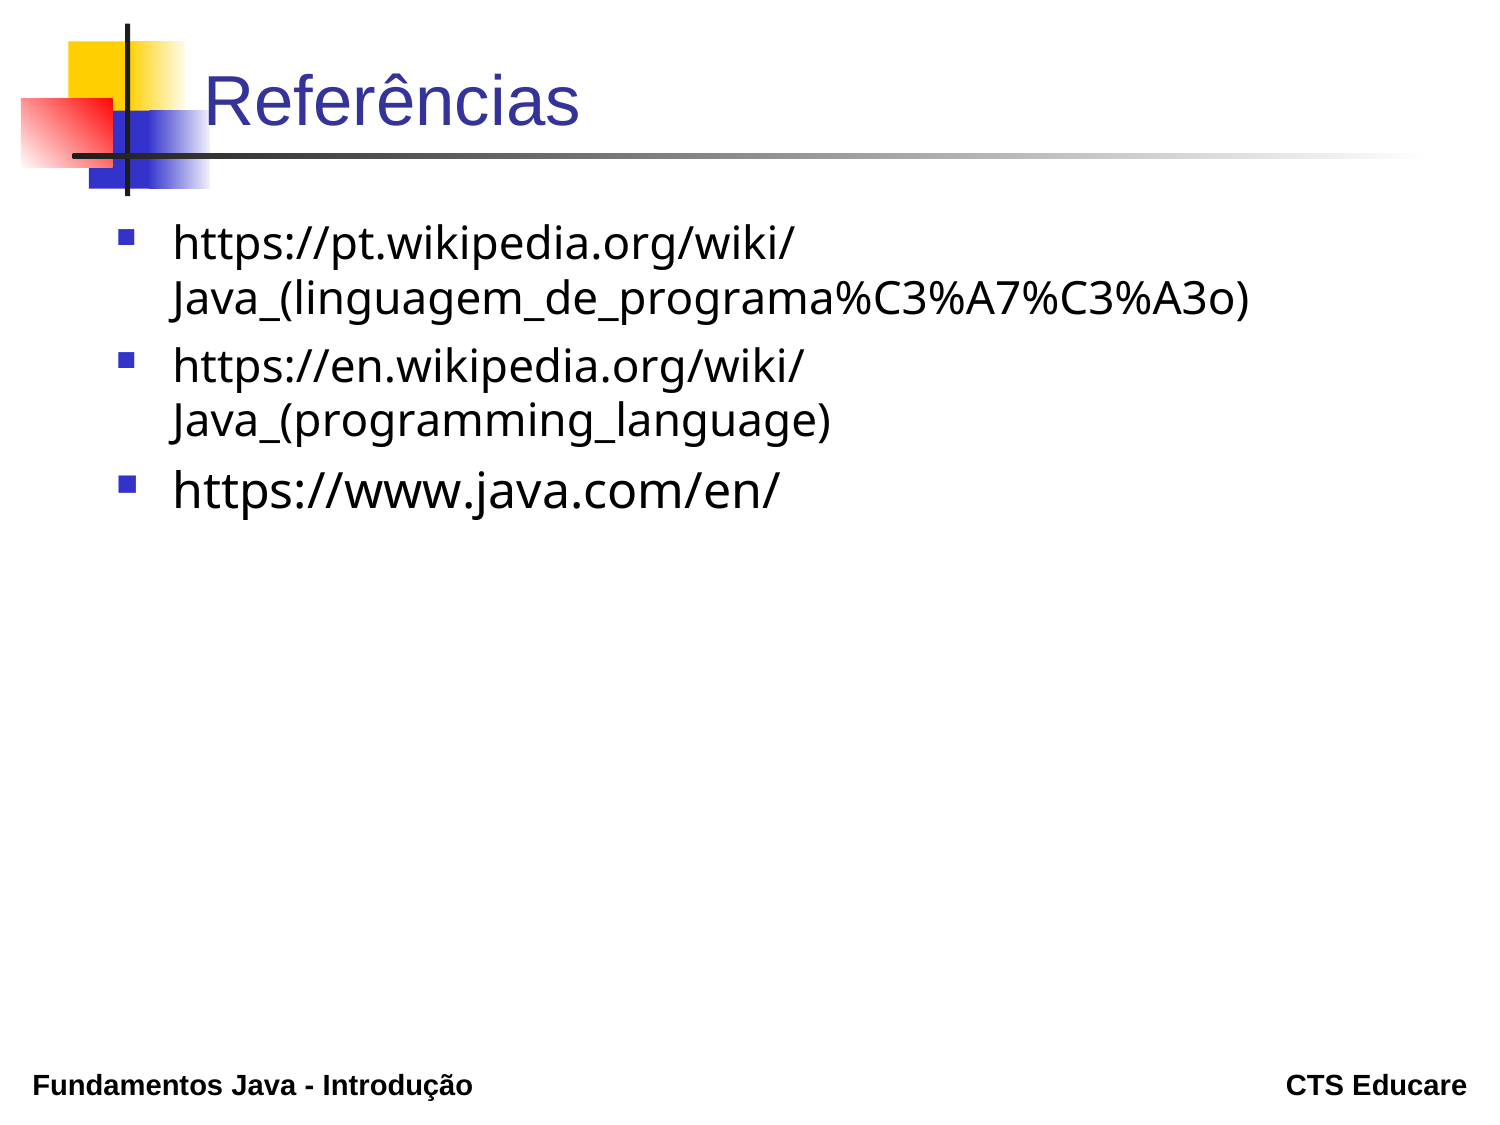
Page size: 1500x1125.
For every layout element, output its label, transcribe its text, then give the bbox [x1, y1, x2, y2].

title Referências [188, 46, 1468, 149]
list https://pt.wikipedia.org/wiki/Java_(linguagem_de_programa%C3%A7%C3%A3o) https://en.wikipedia.org/wiki/Java_(programming_language) https://www.java.com/en/ [100, 206, 1447, 1024]
